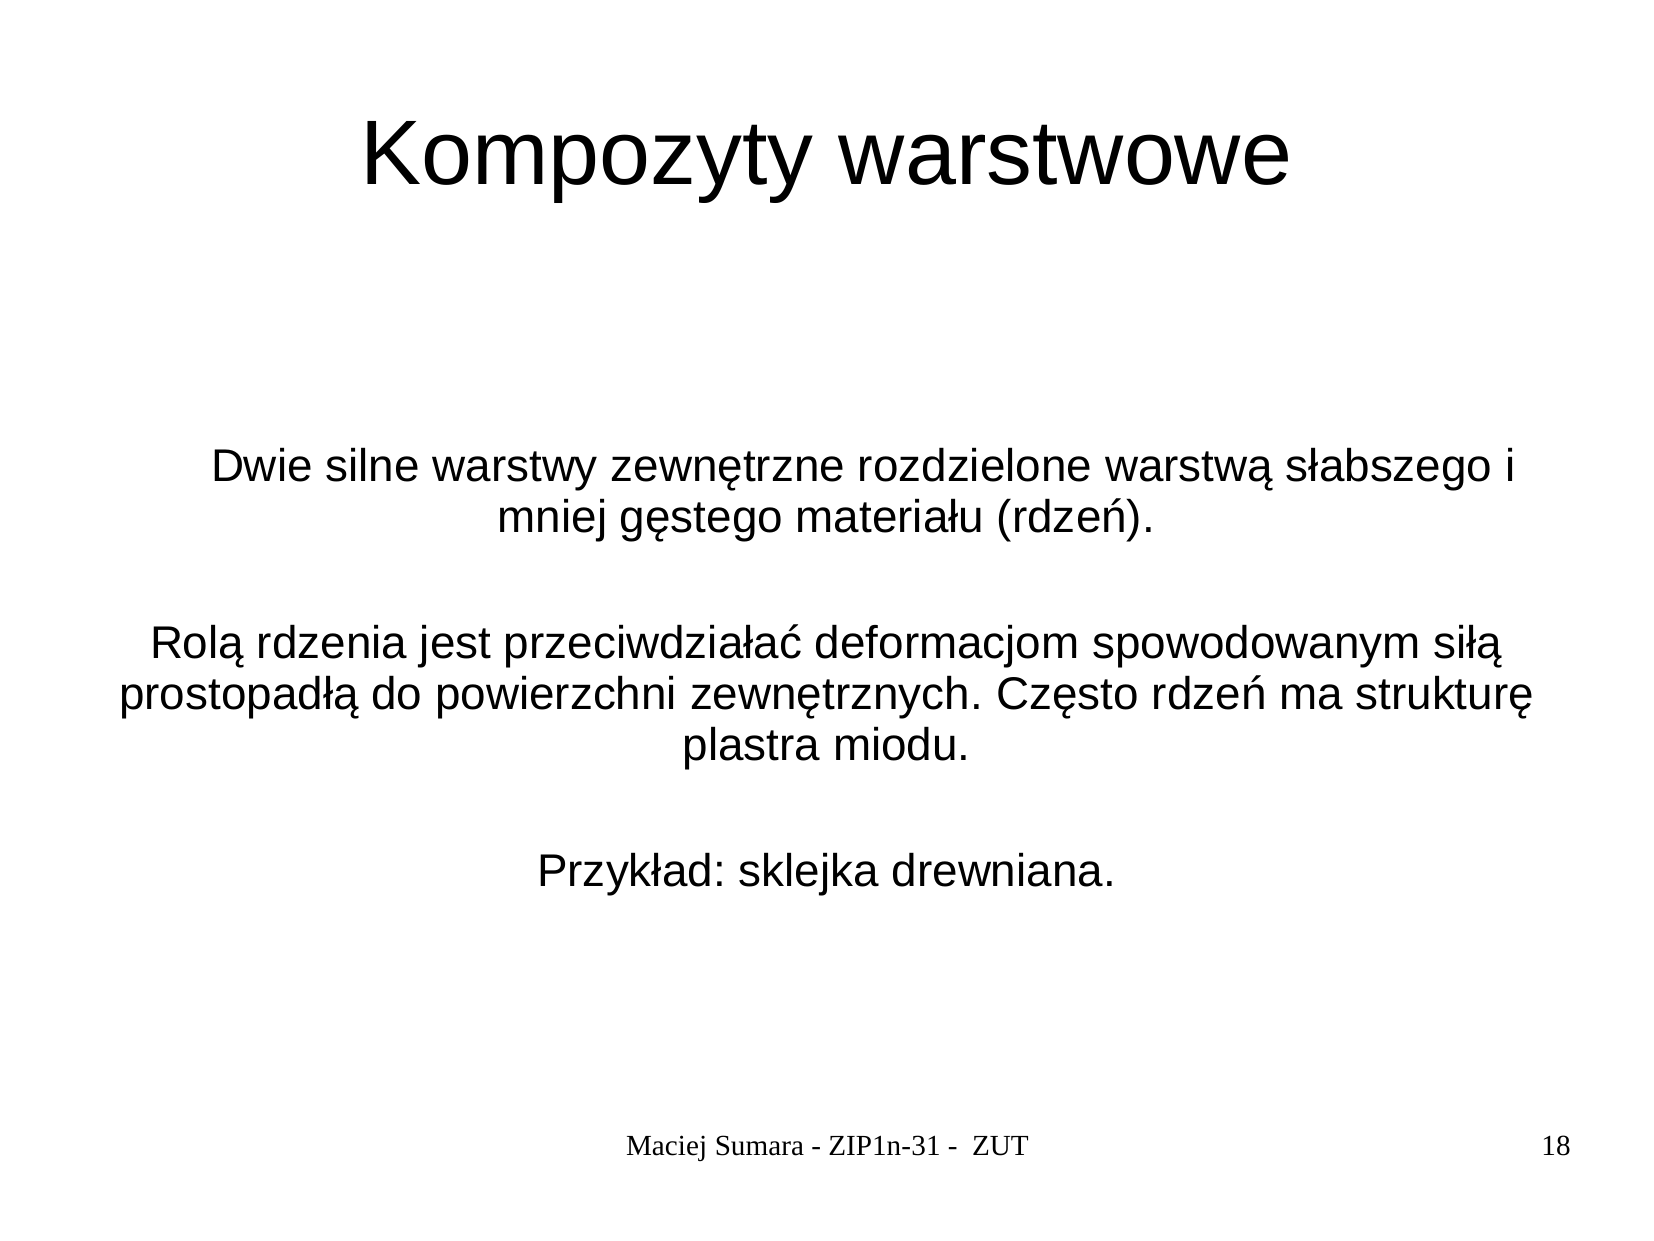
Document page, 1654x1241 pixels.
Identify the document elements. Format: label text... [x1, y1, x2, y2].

title Kompozyty warstwowe [82, 56, 1571, 250]
subtitle Dwie silne warstwy zewnętrzne rozdzielone warstwą słabszego i mniej gęstego materiału (rdzeń). Rolą rdzenia jest przeciwdziałać deformacjom spowodowanym siłą prostopadłą do powierzchni zewnętrznych. Często rdzeń ma strukturę plastra miodu. Przykład: sklejka drewniana. [82, 297, 1571, 1102]
